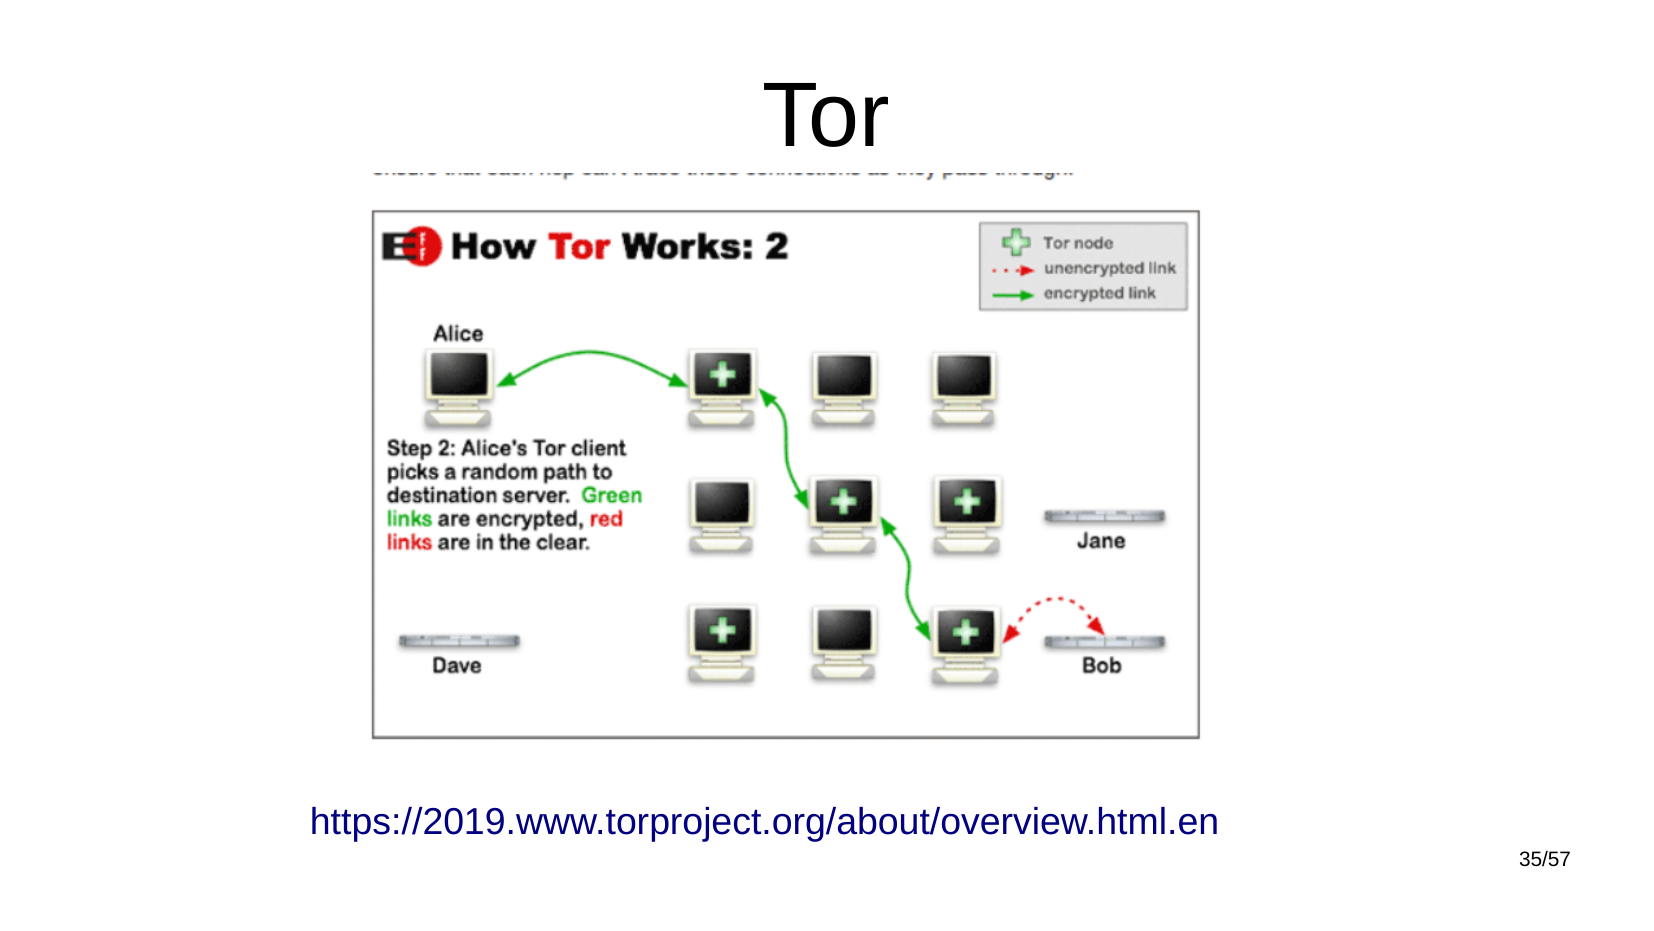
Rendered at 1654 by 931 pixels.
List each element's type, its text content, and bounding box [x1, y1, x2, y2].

text_box https://2019.www.torproject.org/about/overview.html.en [295, 793, 1236, 851]
picture [336, 173, 1244, 764]
title Tor [82, 37, 1571, 193]
